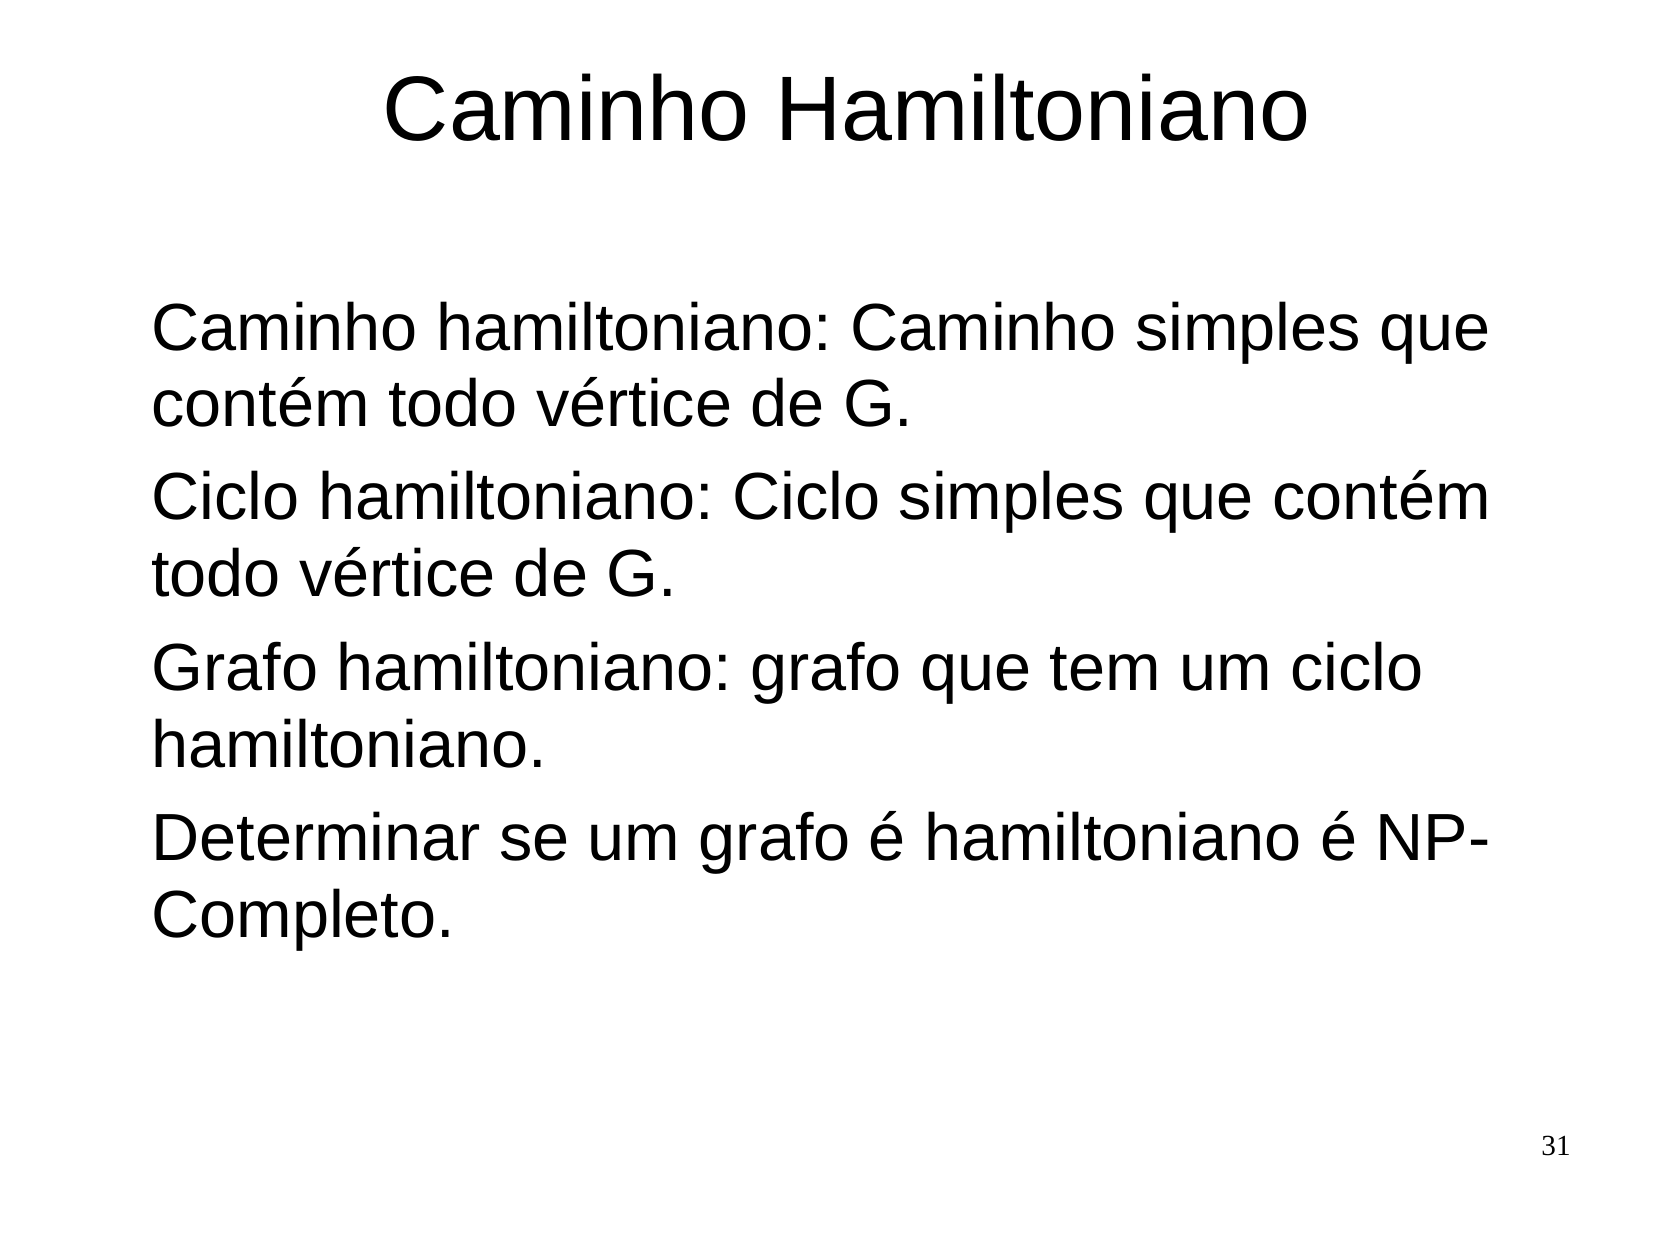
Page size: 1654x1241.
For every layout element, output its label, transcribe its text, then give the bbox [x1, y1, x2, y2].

title Caminho Hamiltoniano [261, 51, 1433, 165]
list Caminho hamiltoniano: Caminho simples que contém todo vértice de G. Ciclo hamiltoniano: Ciclo simples que contém todo vértice de G. Grafo hamiltoniano: grafo que tem um ciclo hamiltoniano. Determinar se um grafo é hamiltoniano é NP-Completo. [151, 289, 1599, 1068]
